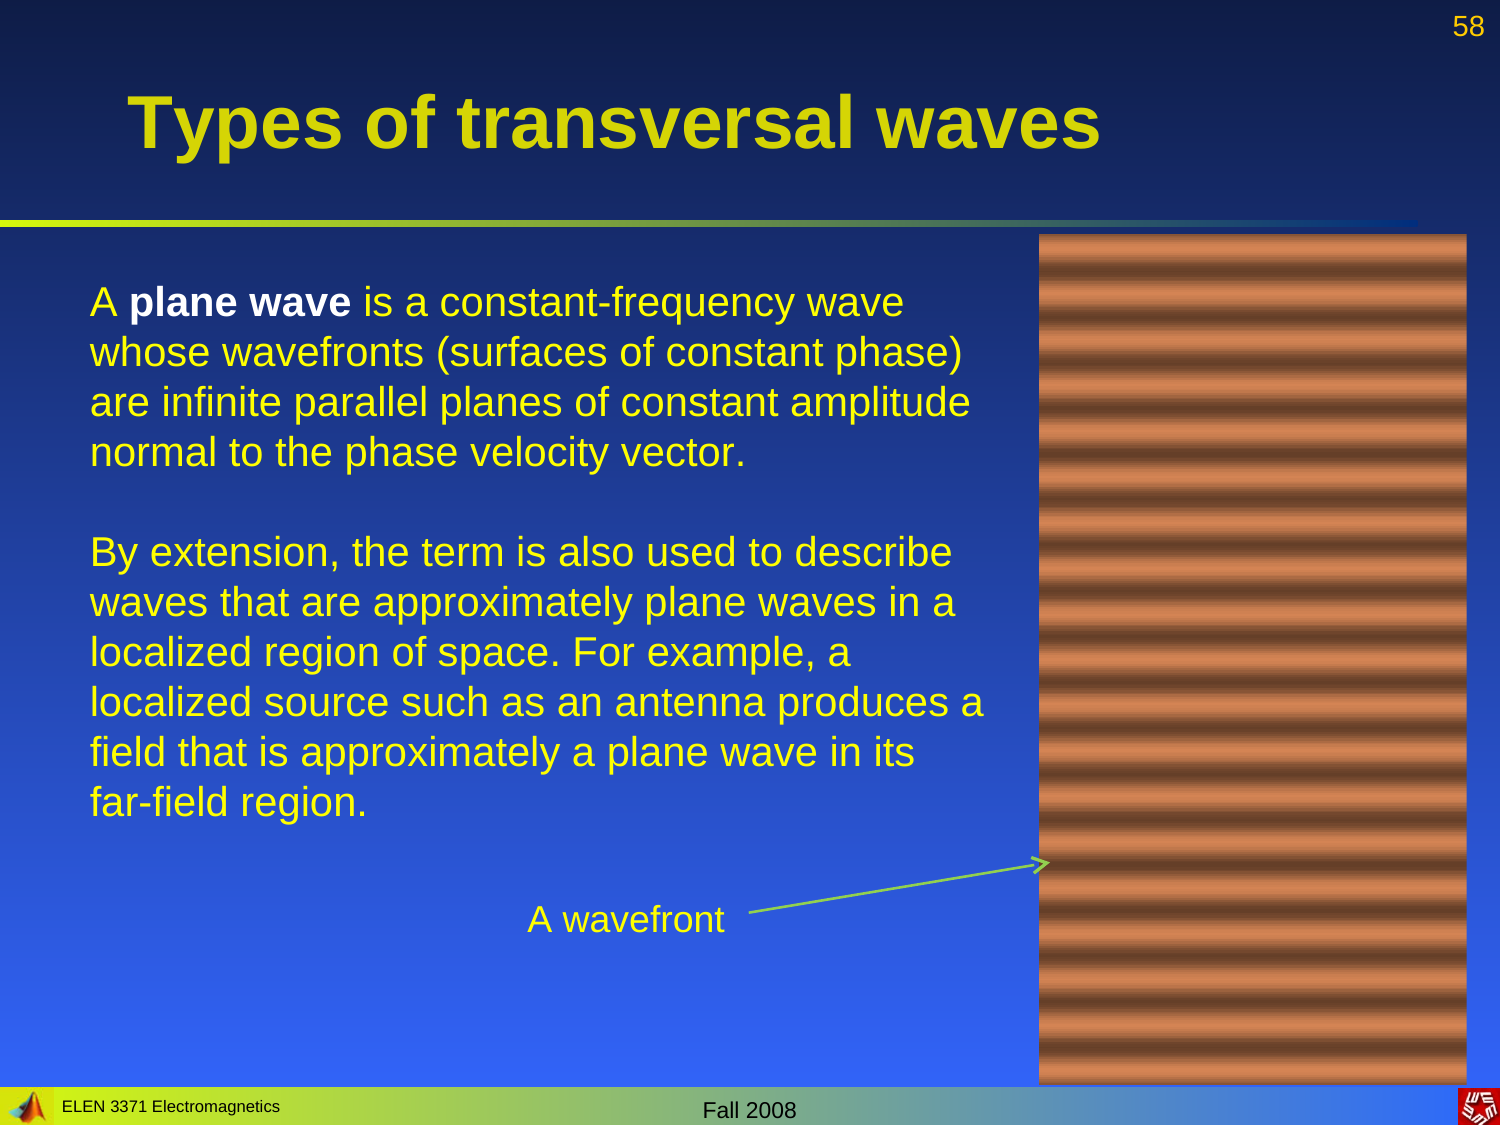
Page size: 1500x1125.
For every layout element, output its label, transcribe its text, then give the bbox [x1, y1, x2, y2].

text_box A wavefront [512, 887, 838, 948]
picture [1458, 1088, 1500, 1125]
picture [1039, 234, 1467, 1085]
text_box A plane wave is a constant-frequency wave whose wavefronts (surfaces of constant phase) are infinite parallel planes of constant amplitude normal to the phase velocity vector. By extension, the term is also used to describe waves that are approximately plane waves in a localized region of space. For example, a localized source such as an antenna produces a field that is approximately a plane wave in its far-field region. [74, 266, 1000, 833]
title Types of transversal waves [112, 37, 1388, 201]
picture [0, 1087, 54, 1125]
